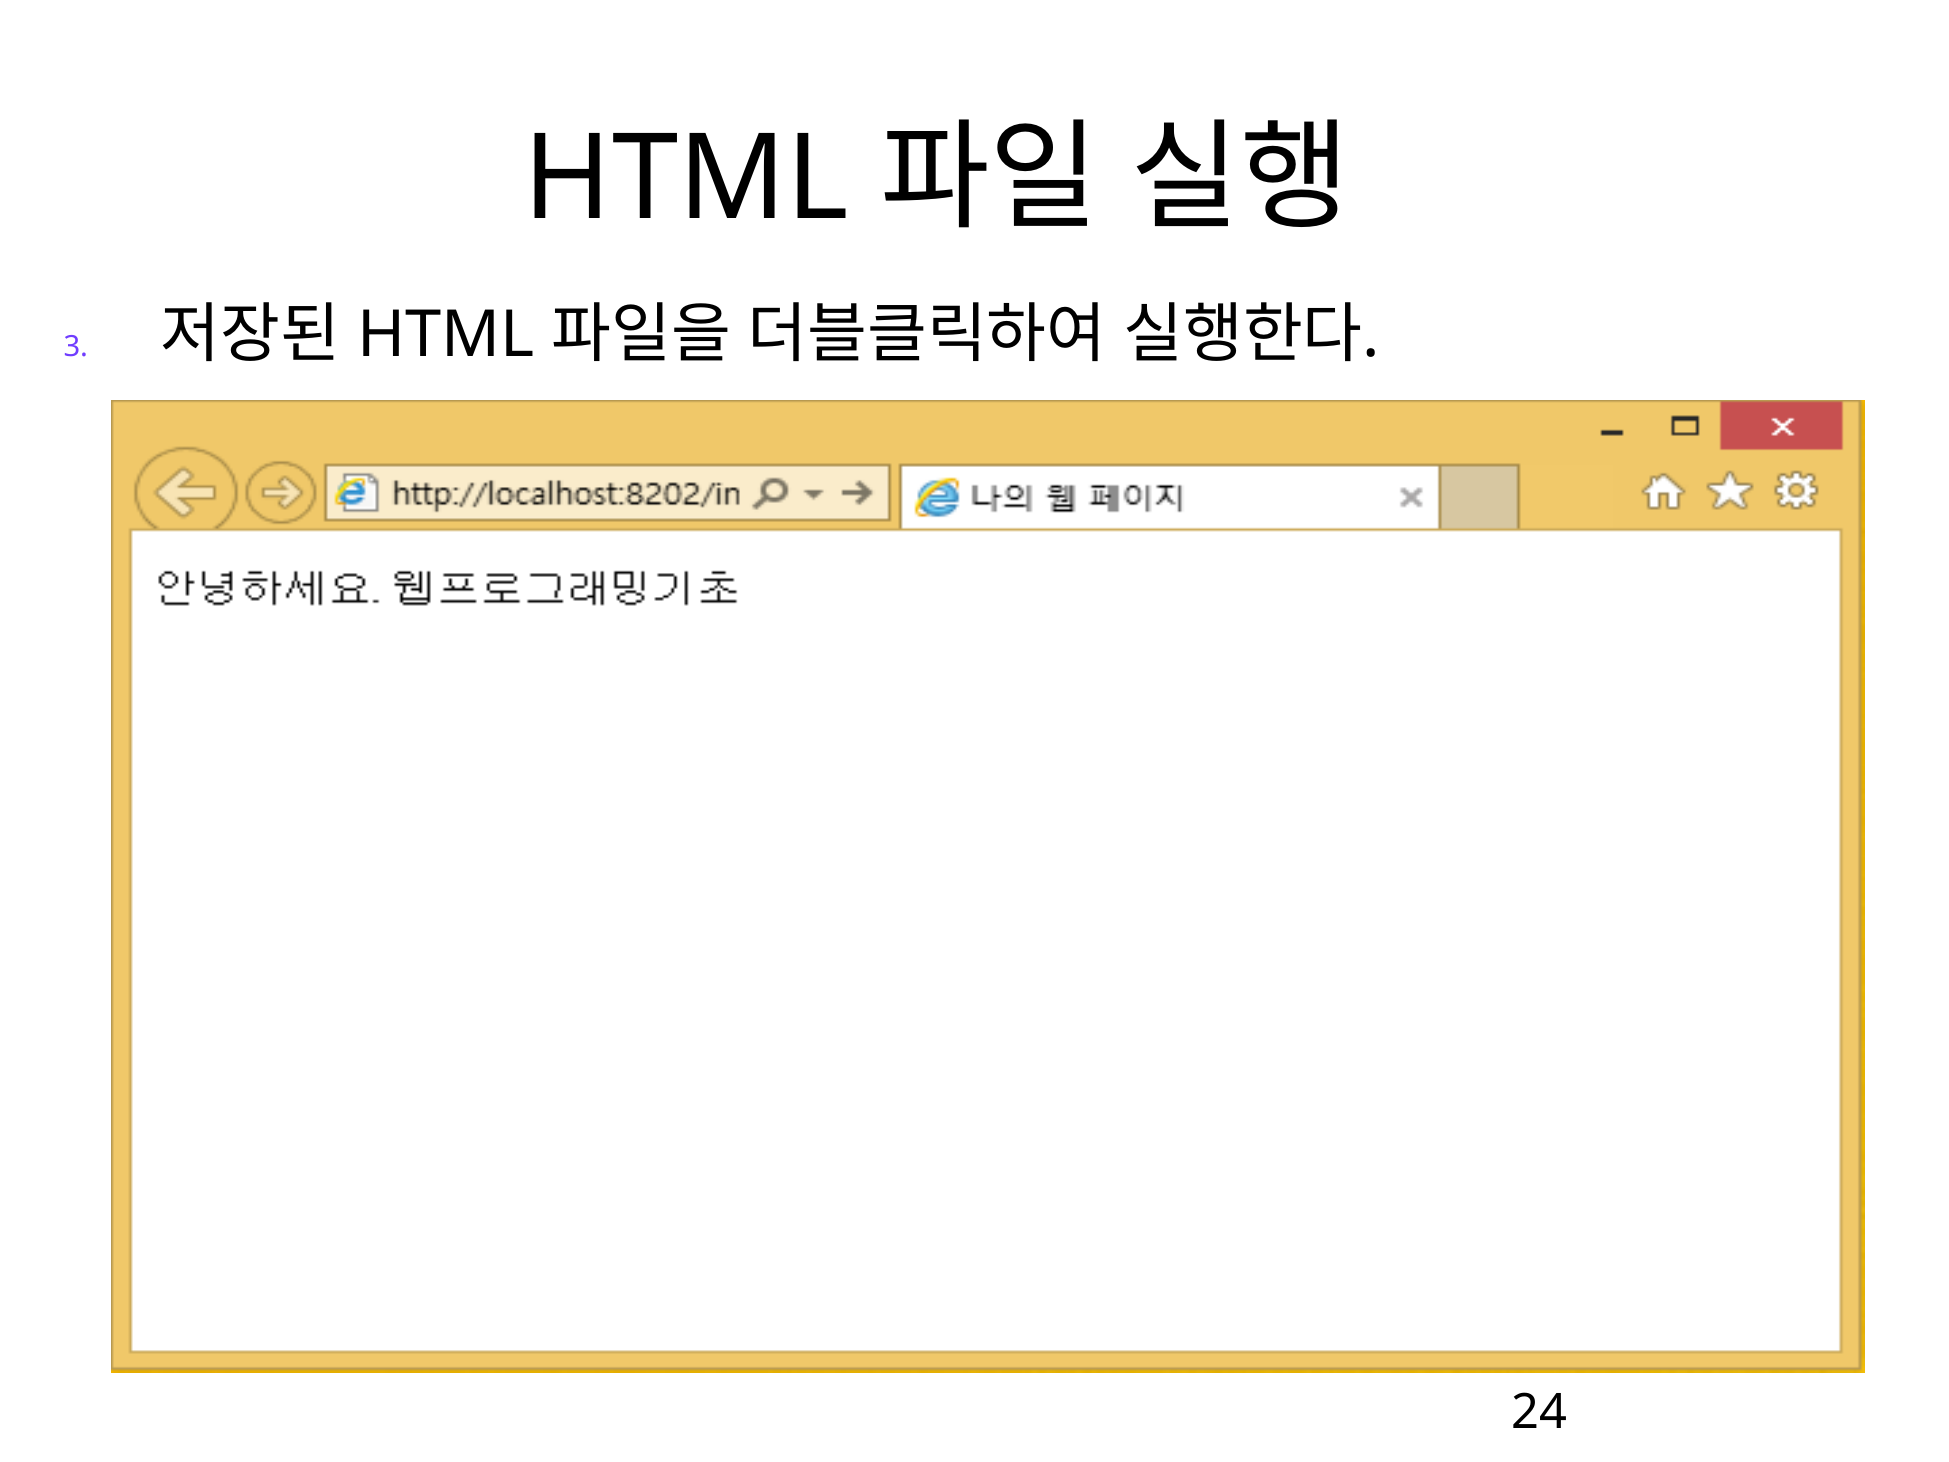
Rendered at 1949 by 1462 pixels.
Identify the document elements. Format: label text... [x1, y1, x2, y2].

picture [111, 400, 1865, 1373]
slide_number <숫자> [1496, 1372, 1899, 1462]
title HTML 파일 실행 [156, 92, 1749, 255]
list 저장된 HTML 파일을 더블클릭하여 실행한다. [48, 284, 1897, 1343]
